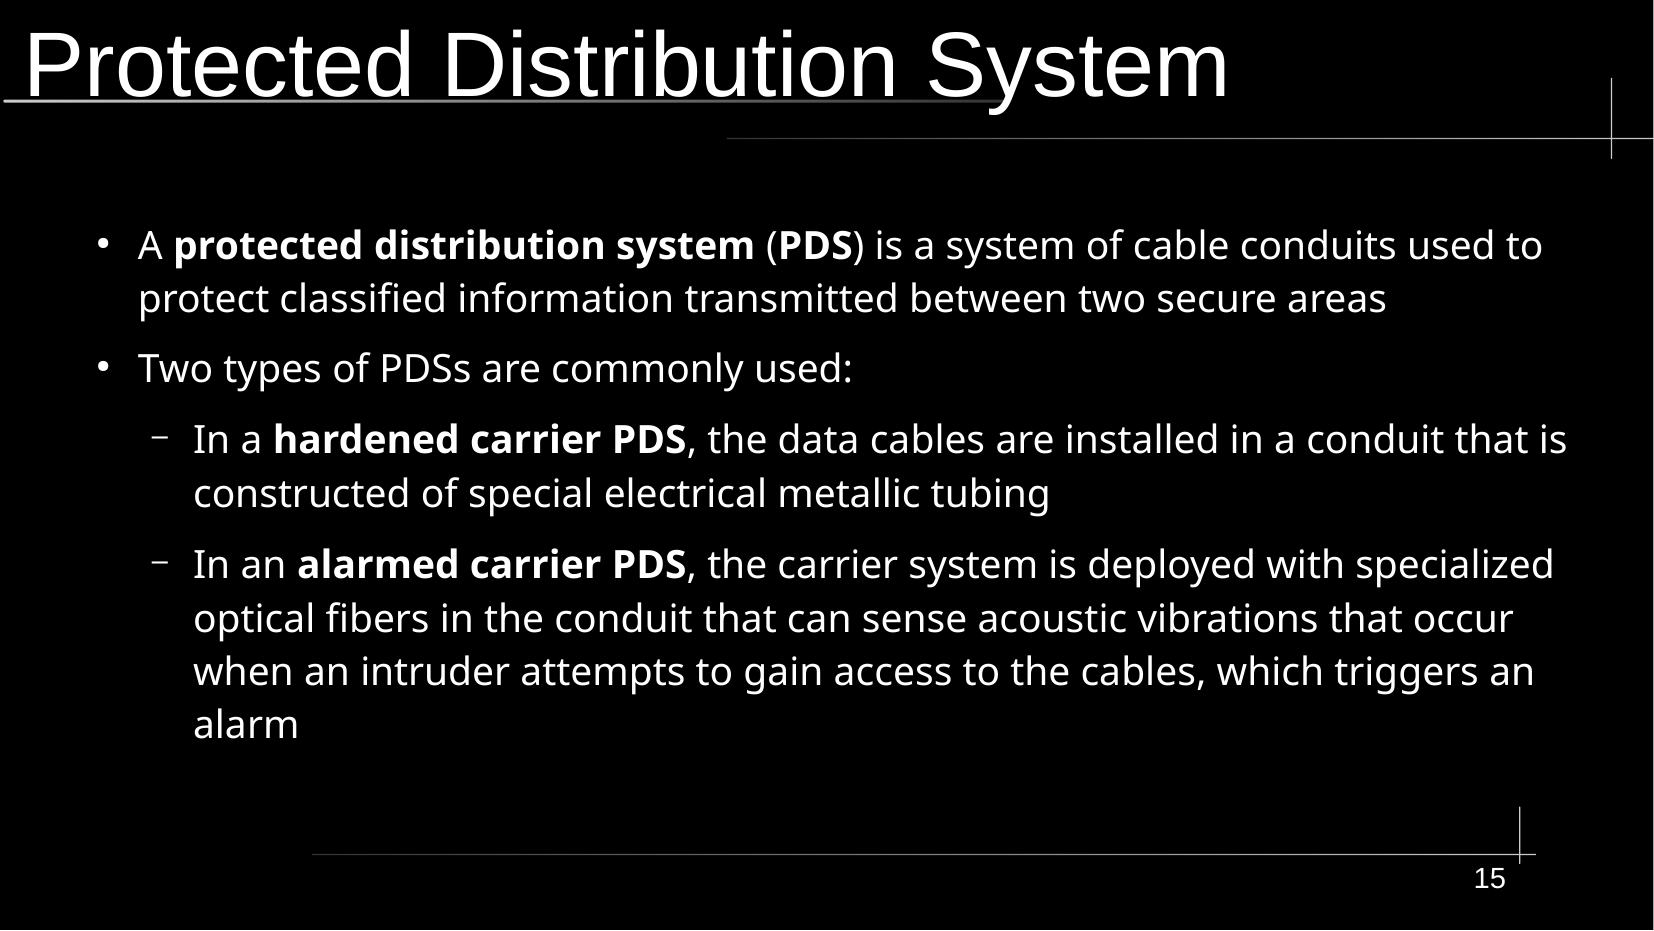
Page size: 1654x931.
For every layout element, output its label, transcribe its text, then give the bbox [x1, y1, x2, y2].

list A protected distribution system (PDS) is a system of cable conduits used to protect classified information transmitted between two secure areas Two types of PDSs are commonly used: In a hardened carrier PDS, the data cables are installed in a conduit that is constructed of special electrical metallic tubing In an alarmed carrier PDS, the carrier system is deployed with specialized optical fibers in the conduit that can sense acoustic vibrations that occur when an intruder attempts to gain access to the cables, which triggers an alarm [82, 217, 1571, 758]
title Protected Distribution System [23, 11, 1589, 119]
